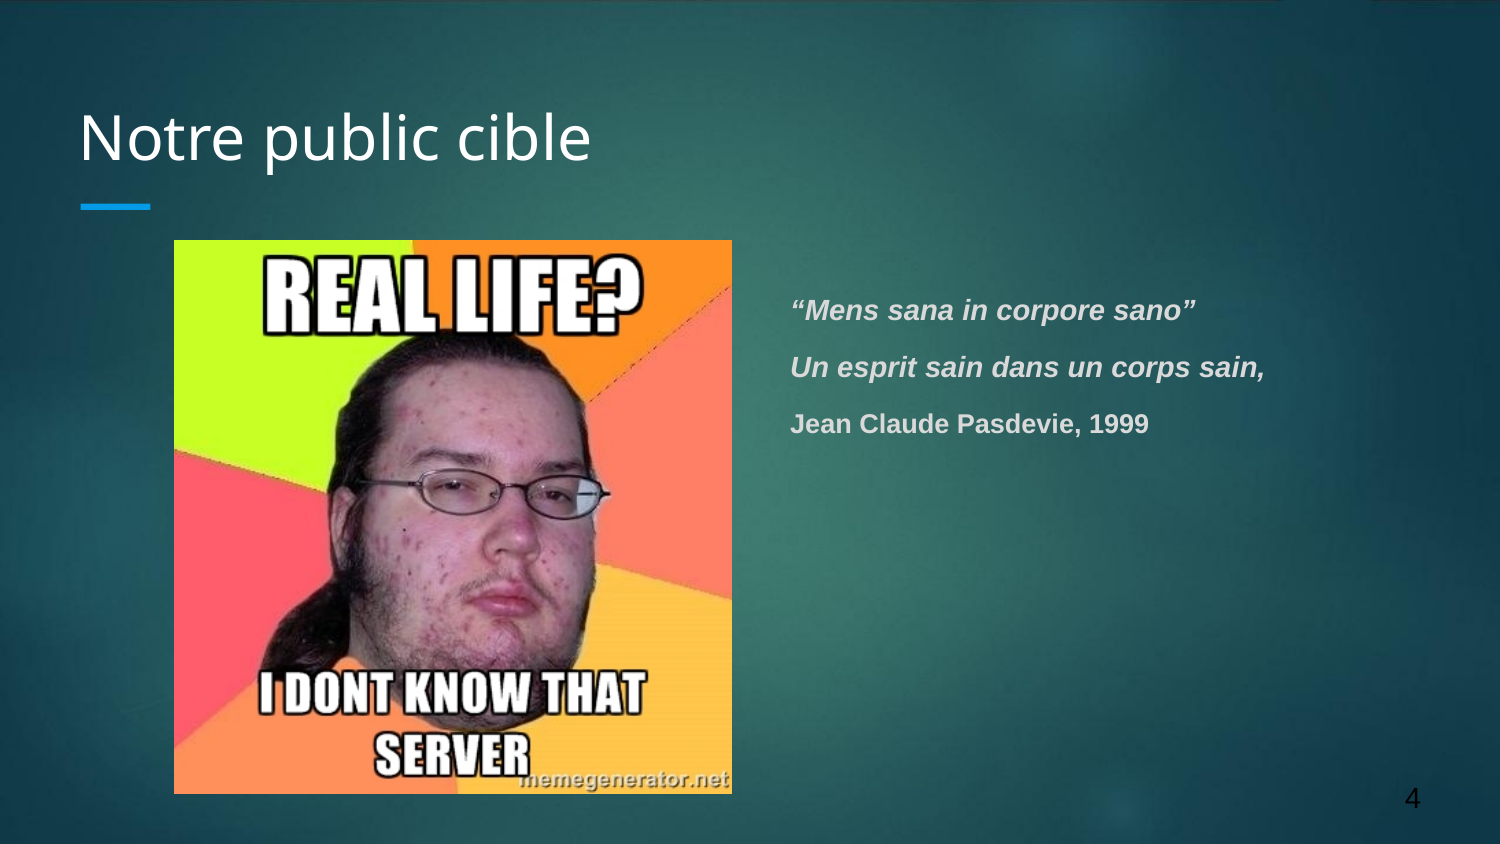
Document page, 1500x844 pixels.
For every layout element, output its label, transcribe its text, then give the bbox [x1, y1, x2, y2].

title Notre public cible [63, 75, 1437, 188]
slide_number <number> [1389, 764, 1480, 830]
text_box “Mens sana in corpore sano” Un esprit sain dans un corps sain, Jean Claude Pasdevie, 1999 [775, 265, 1431, 640]
picture [0, 0, 1500, 844]
